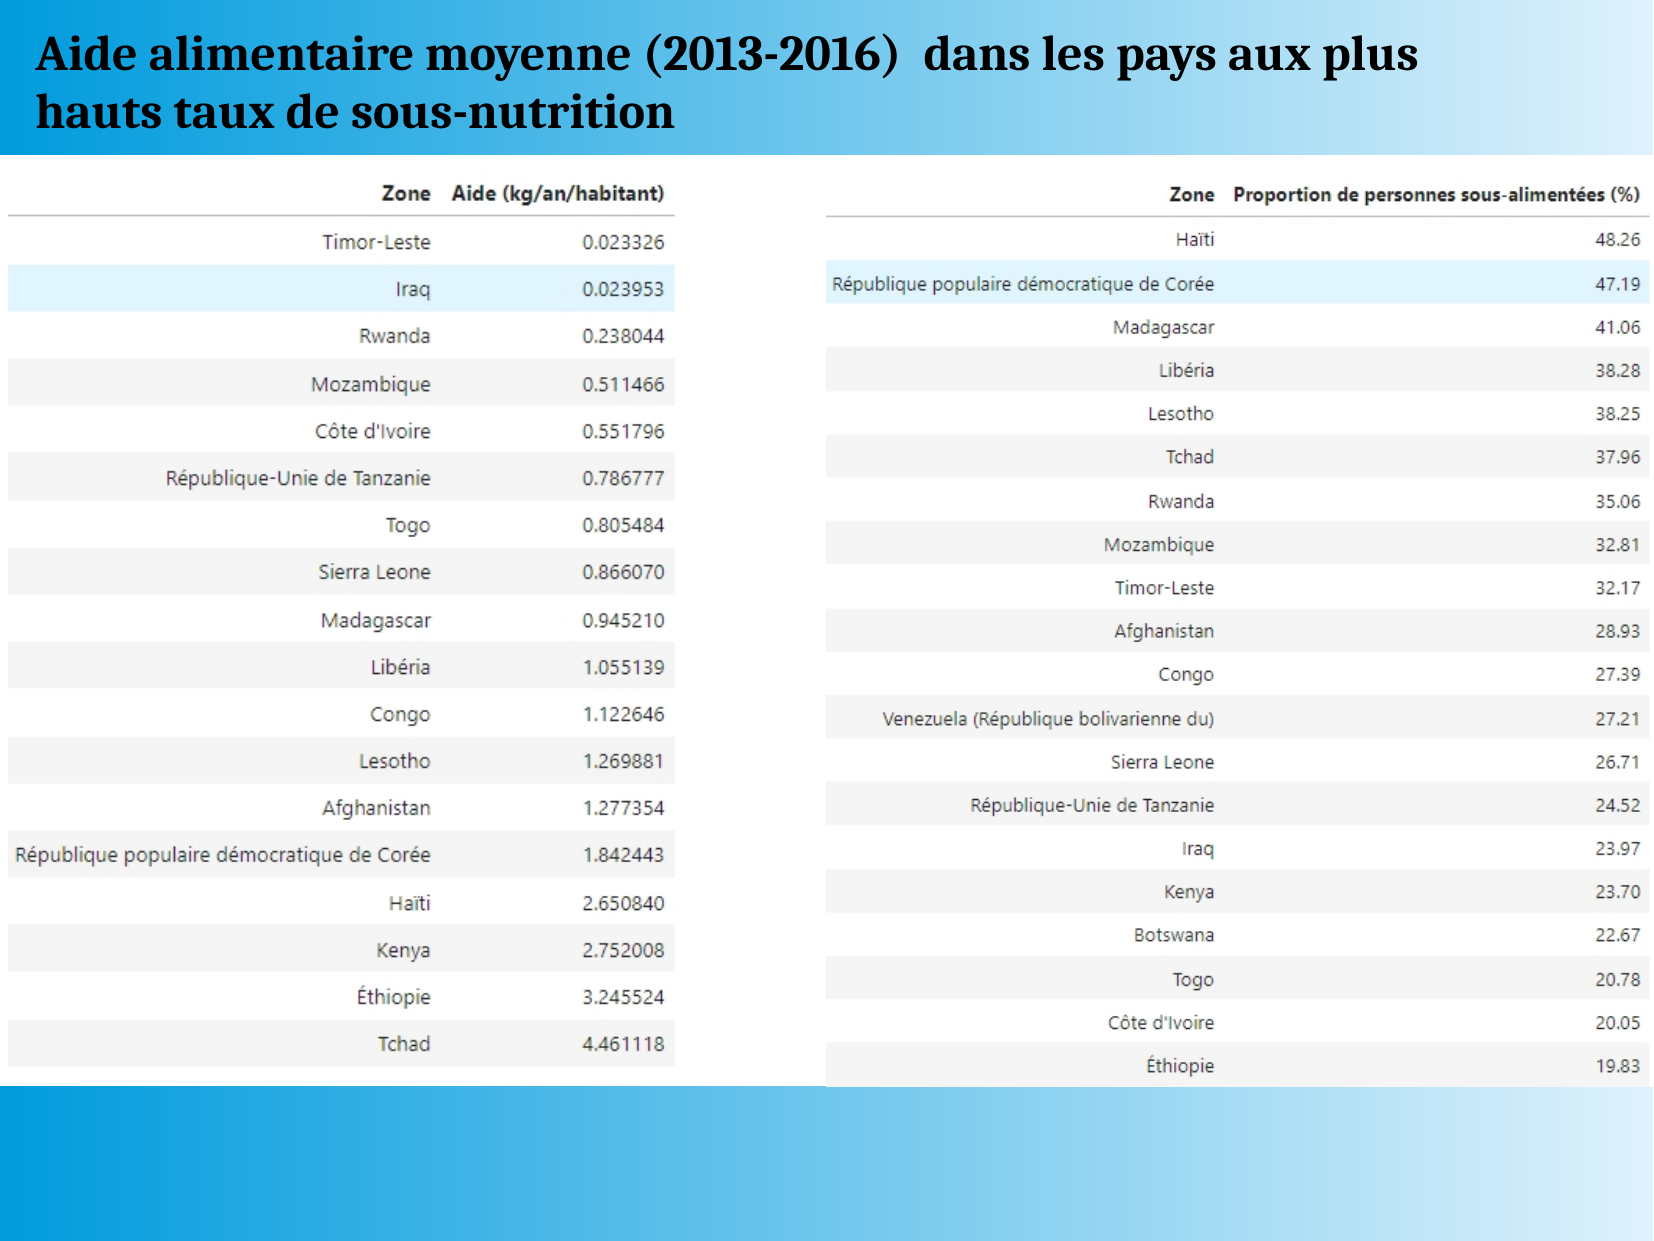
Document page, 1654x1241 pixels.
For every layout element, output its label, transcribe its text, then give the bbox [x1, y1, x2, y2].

picture [826, 177, 1654, 1087]
picture [8, 165, 686, 1070]
title Aide alimentaire moyenne (2013-2016) dans les pays aux plus hauts taux de sous-nutrition [35, 24, 1524, 142]
